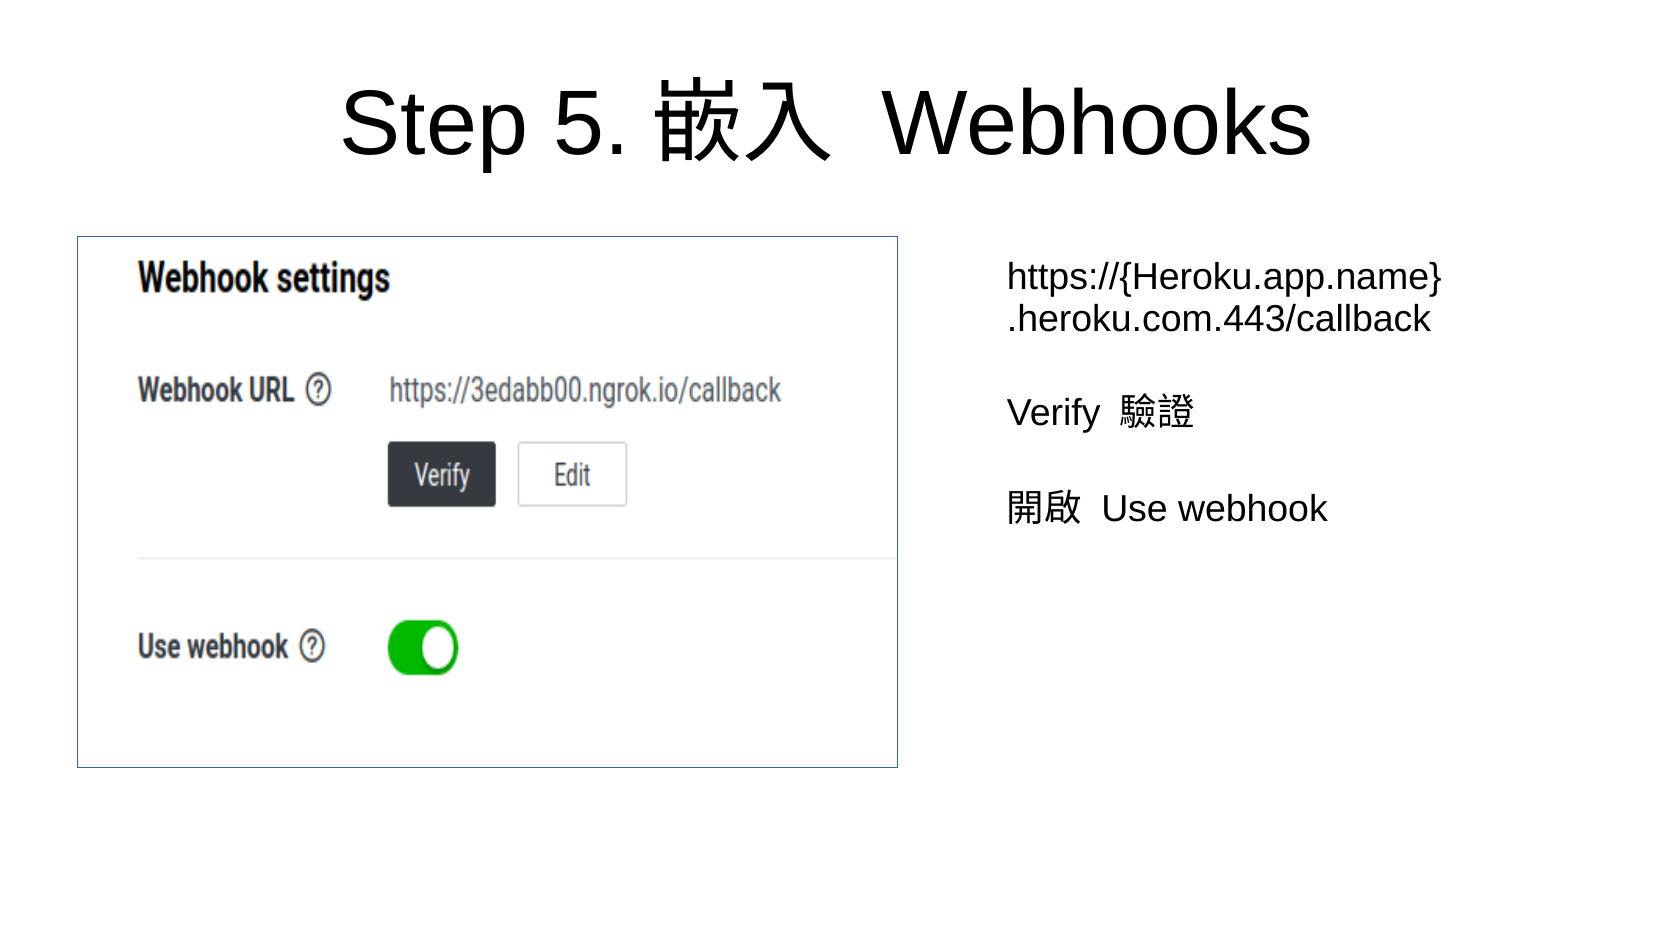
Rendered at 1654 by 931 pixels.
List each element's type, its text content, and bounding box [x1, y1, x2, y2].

picture [77, 236, 898, 768]
text_box https://{Heroku.app.name} .heroku.com.443/callback Verify 驗證 開啟 Use webhook [992, 248, 1595, 745]
title Step 5.嵌入 Webhooks [82, 37, 1571, 193]
